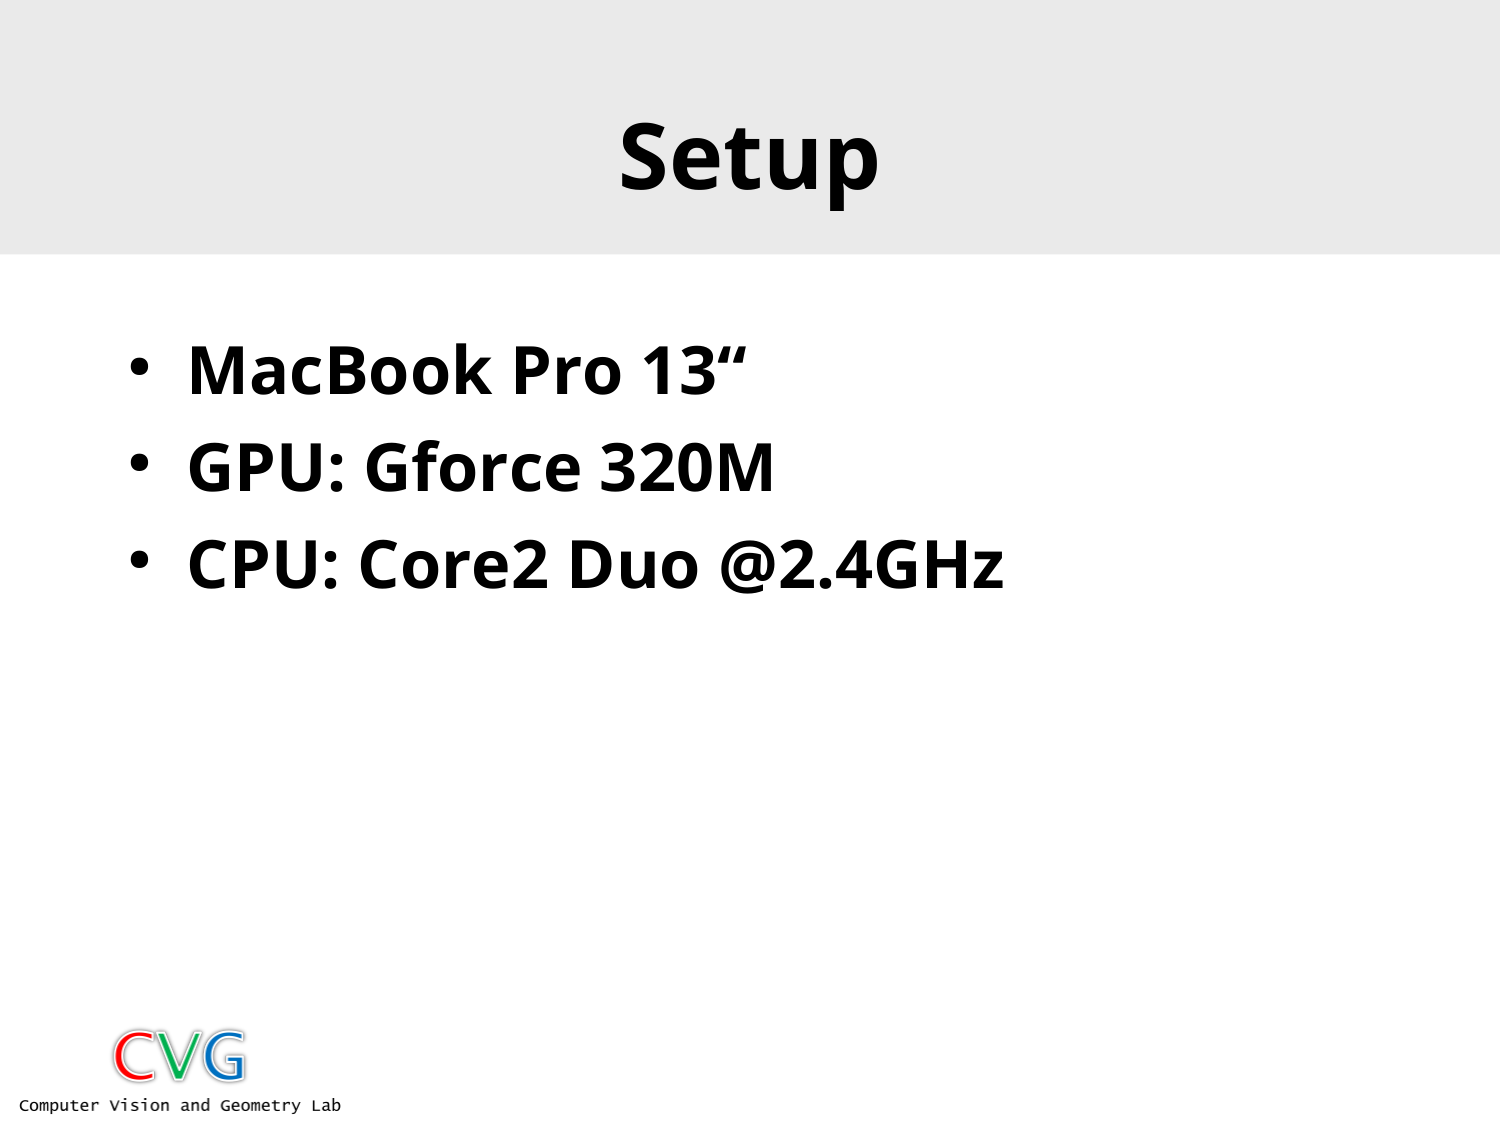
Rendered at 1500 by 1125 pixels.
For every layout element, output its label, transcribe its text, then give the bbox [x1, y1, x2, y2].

title Setup [114, 35, 1386, 271]
picture [1, 996, 359, 1124]
list MacBook Pro 13“ GPU: Gforce 320M CPU: Core2 Duo @2.4GHz [113, 320, 1388, 1063]
